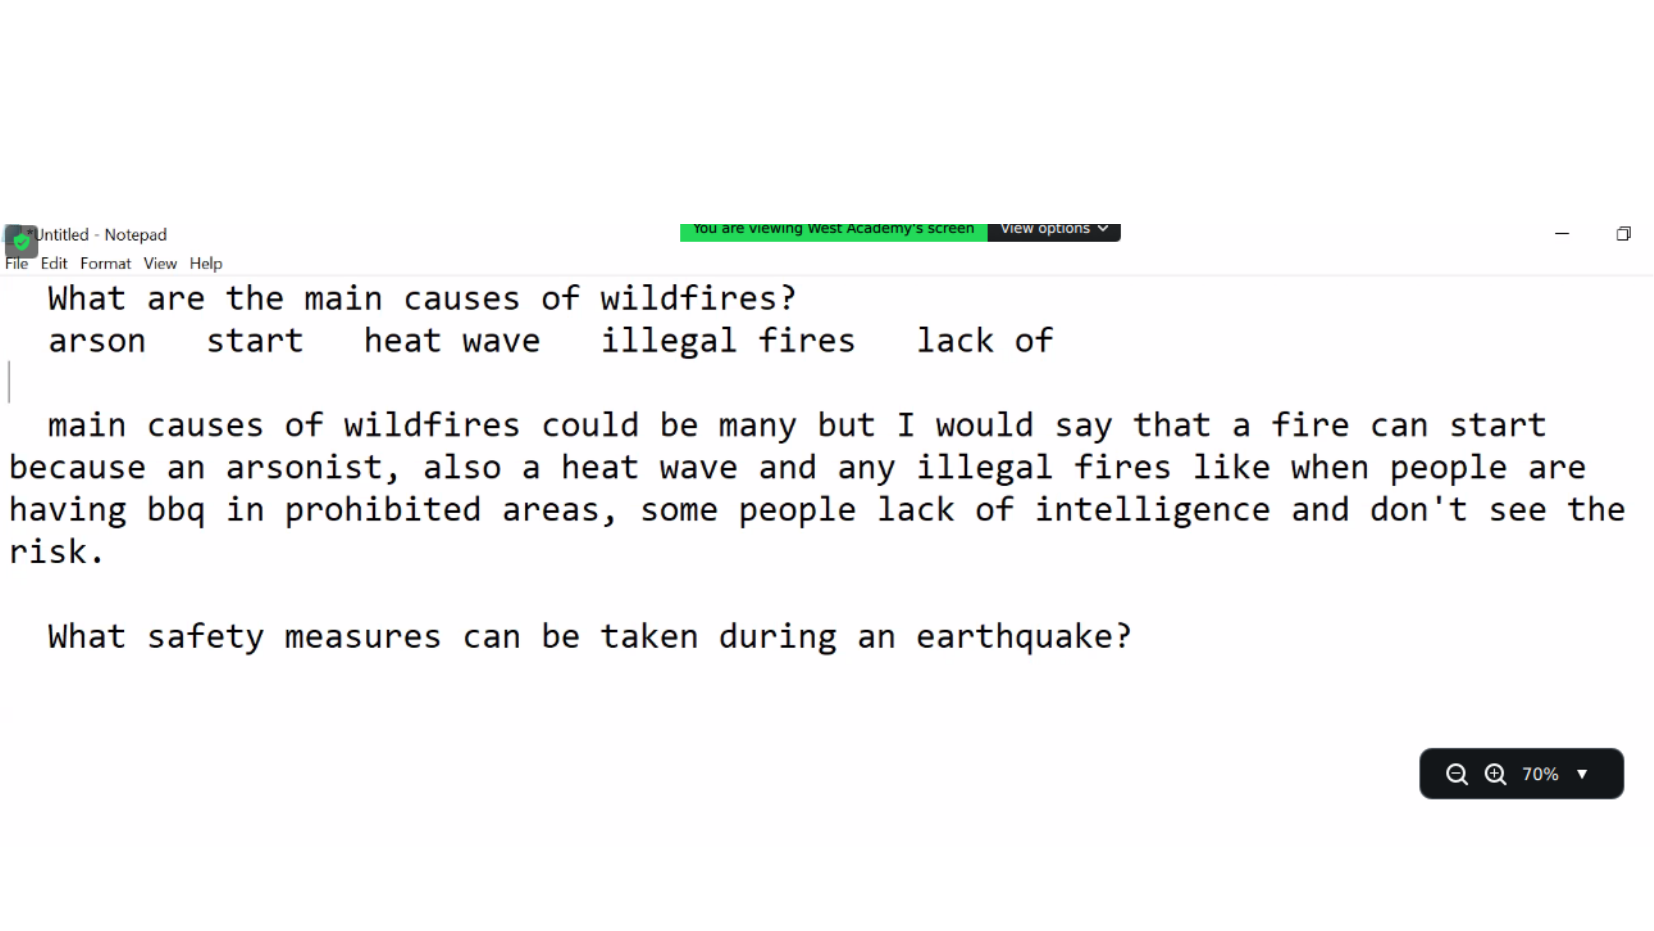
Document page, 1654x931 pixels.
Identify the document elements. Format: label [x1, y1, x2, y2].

picture [0, 224, 1654, 847]
